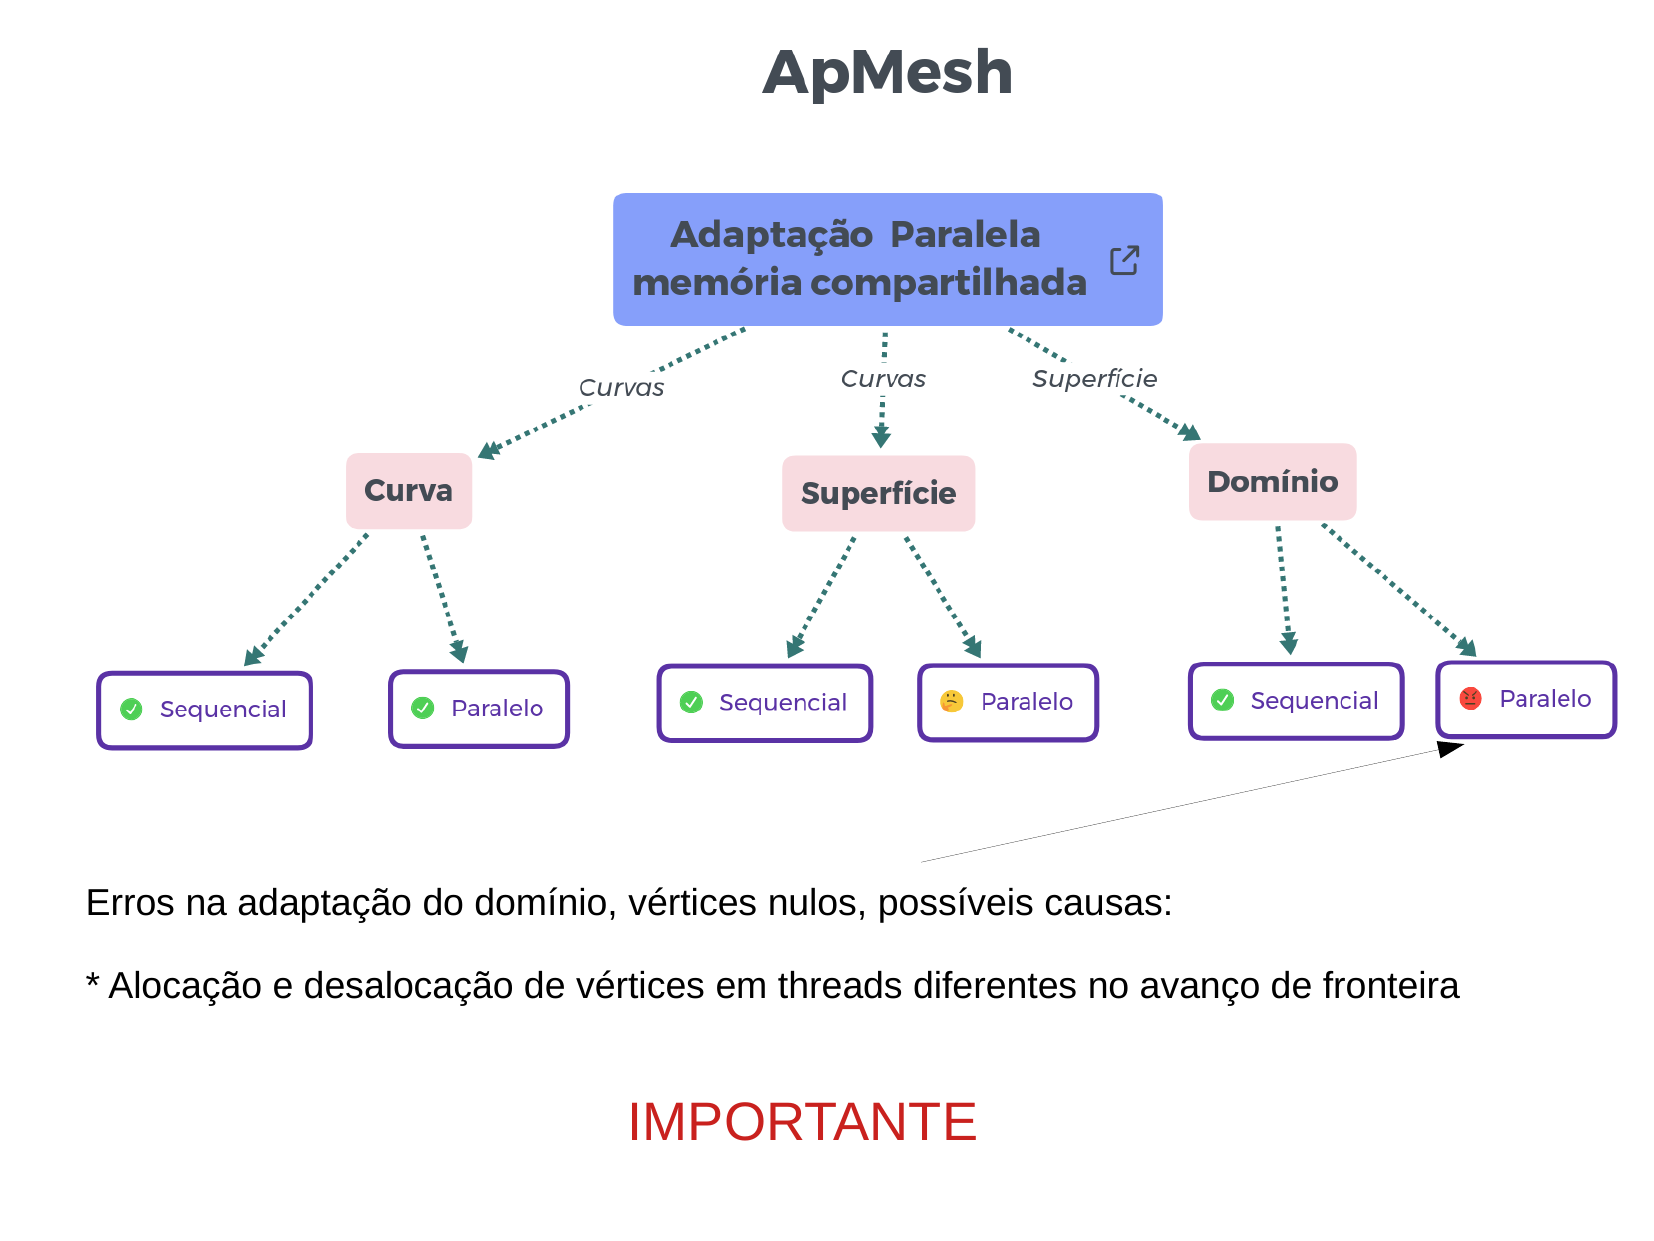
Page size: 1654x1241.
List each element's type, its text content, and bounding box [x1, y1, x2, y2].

text_box Erros na adaptação do domínio, vértices nulos, possíveis causas: * Alocação e desalocação de vértices em threads diferentes no avanço de fronteira IMPORTANTE [70, 873, 1536, 1201]
picture [0, 8, 1654, 804]
